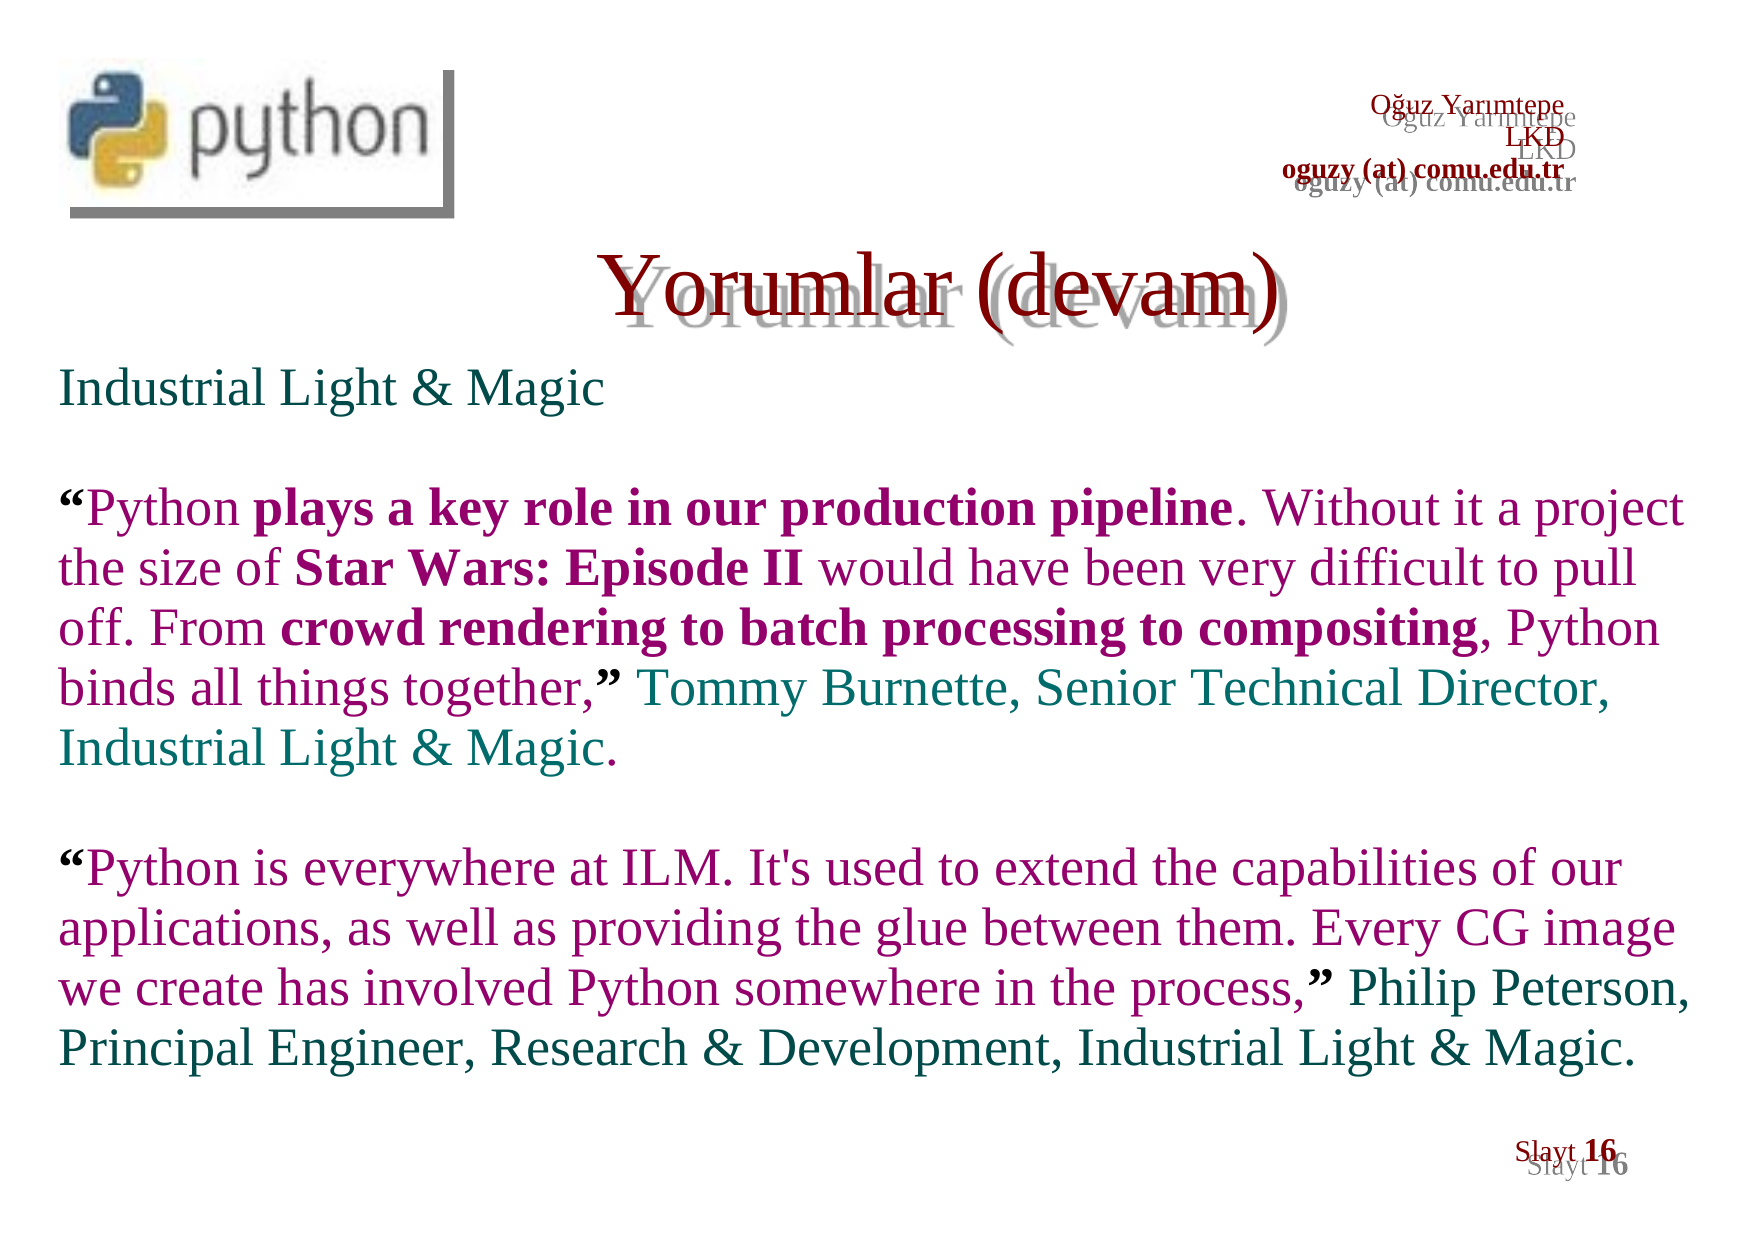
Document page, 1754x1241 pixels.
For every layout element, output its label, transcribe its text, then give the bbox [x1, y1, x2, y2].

subtitle Industrial Light & Magic “Python plays a key role in our production pipeline. Without it a project the size of Star Wars: Episode II would have been very difficult to pull off. From crowd rendering to batch processing to compositing, Python binds all things together,” Tommy Burnette, Senior Technical Director, Industrial Light & Magic. “Python is everywhere at ILM. It's used to extend the capabilities of our applications, as well as providing the glue between them. Every CG image we create has involved Python somewhere in the process,” Philip Peterson, Principal Engineer, Research & Development, Industrial Light & Magic. [59, 273, 1695, 1222]
picture [59, 58, 443, 207]
title Yorumlar (devam) [194, 214, 1684, 273]
